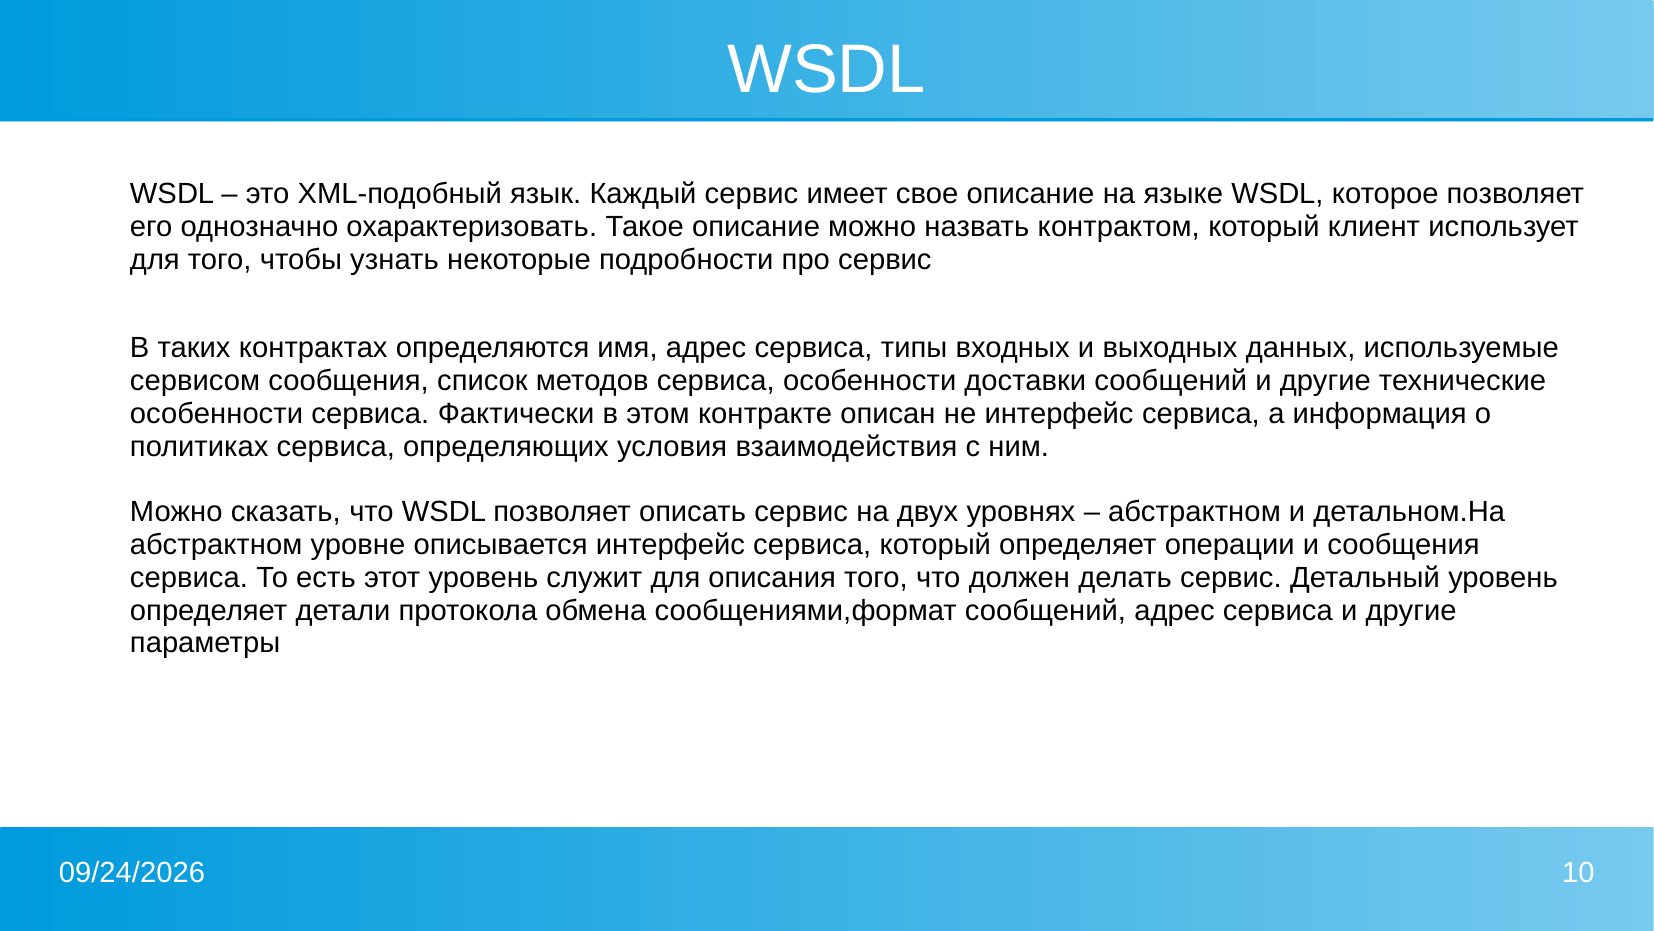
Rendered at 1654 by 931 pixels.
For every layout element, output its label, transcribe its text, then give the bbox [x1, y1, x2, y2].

title WSDL [59, 29, 1595, 108]
list WSDL – это XML-подобный язык. Каждый сервис имеет свое описание на языке WSDL, которое позволяет его однозначно охарактеризовать. Такое описание можно назвать контрактом, который клиент использует для того, чтобы узнать некоторые подробности про сервис В таких контрактах определяются имя, адрес сервиса, типы входных и выходных данных, используемые сервисом сообщения, список методов сервиса, особенности доставки сообщений и другие технические особенности сервиса. Фактически в этом контракте описан не интерфейс сервиса, а информация о политиках сервиса, определяющих условия взаимодействия с ним. Можно сказать, что WSDL позволяет описать сервис на двух уровнях – абстрактном и детальном.На абстрактном уровне описывается интерфейс сервиса, который определяет операции и сообщения сервиса. То есть этот уровень служит для описания того, что должен делать сервис. Детальный уровень определяет детали протокола обмена сообщениями,формат сообщений, адрес сервиса и другие параметры [59, 177, 1595, 768]
